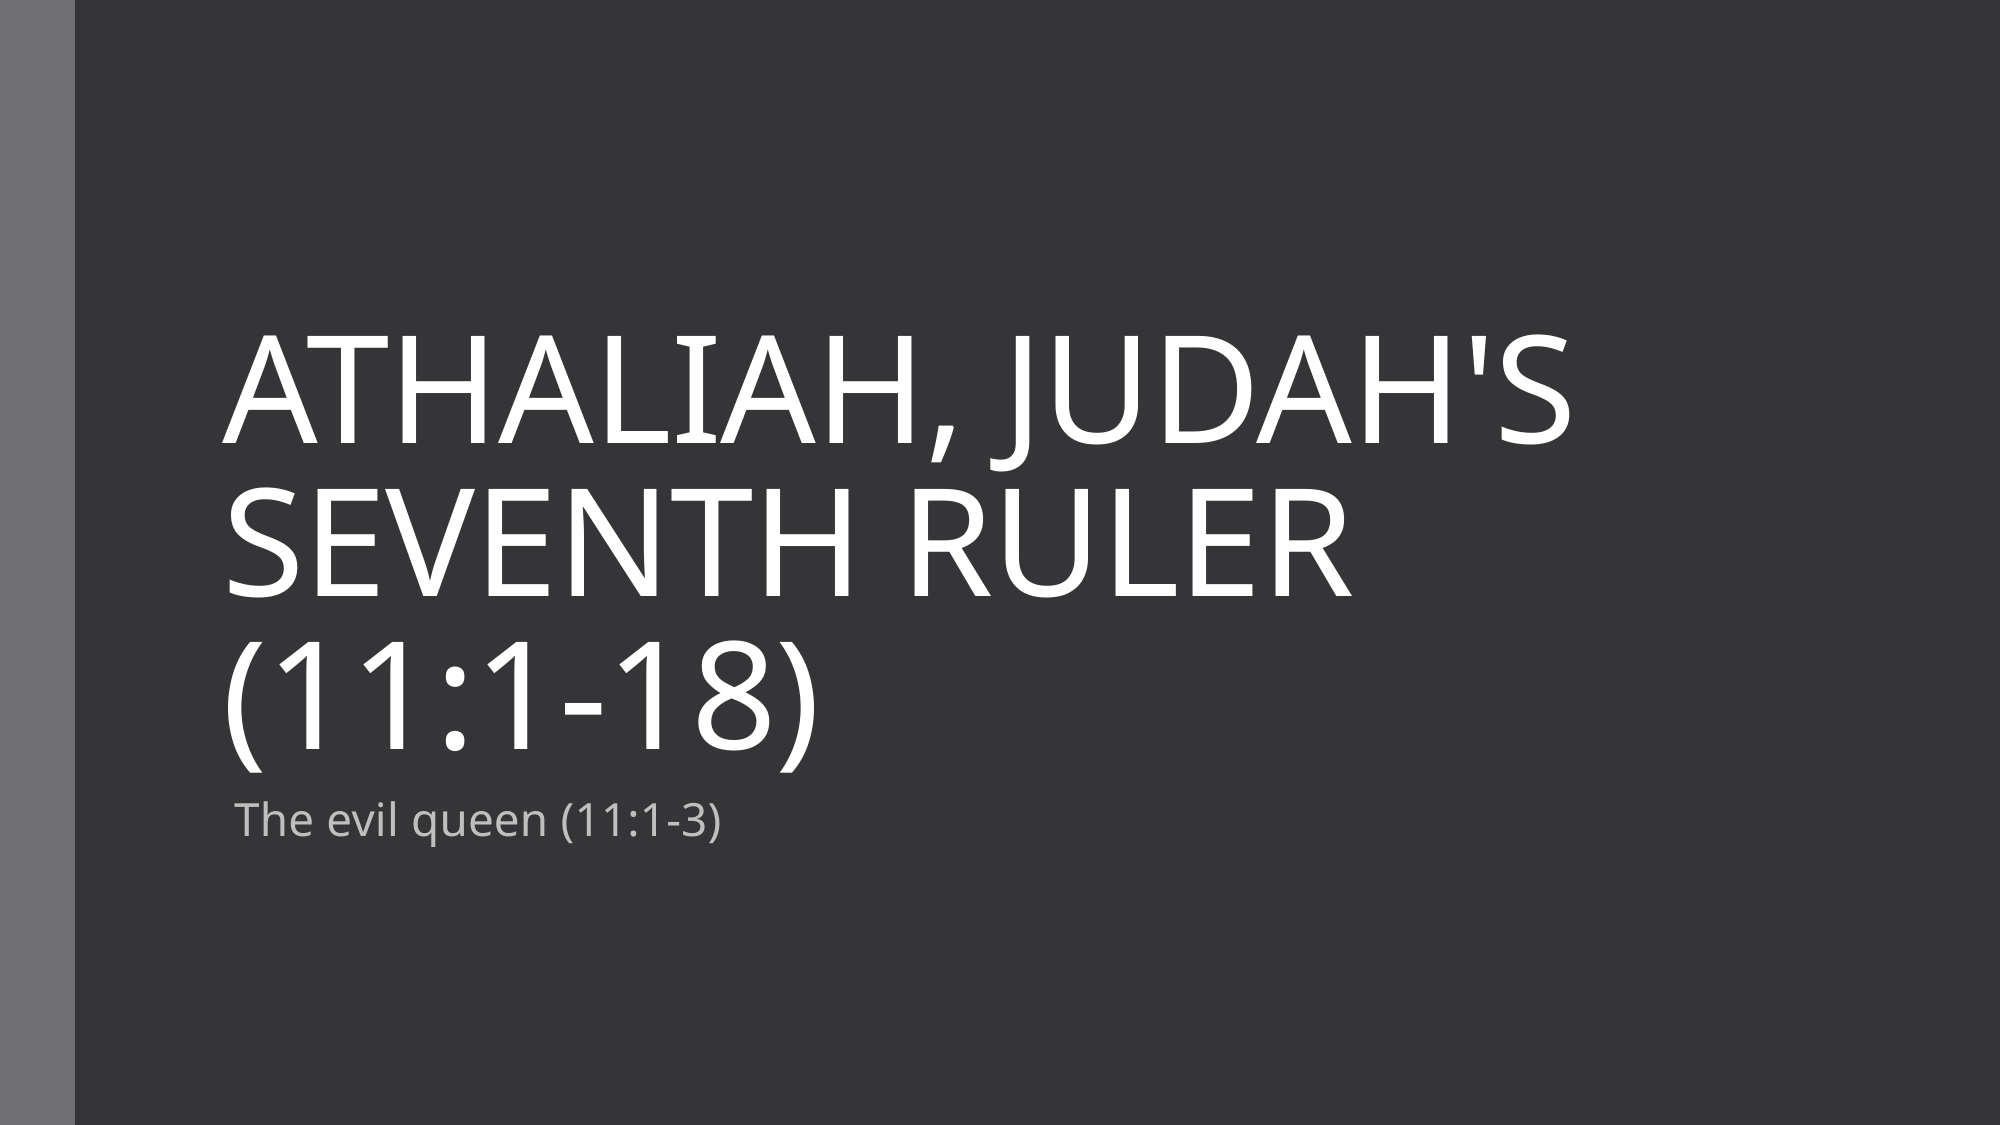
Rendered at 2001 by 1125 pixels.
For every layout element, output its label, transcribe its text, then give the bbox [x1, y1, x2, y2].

subtitle The evil queen (11:1-3) [206, 787, 1752, 1066]
title ATHALIAH, JUDAH'S SEVENTH RULER (11:1-18) [206, 124, 1752, 787]
